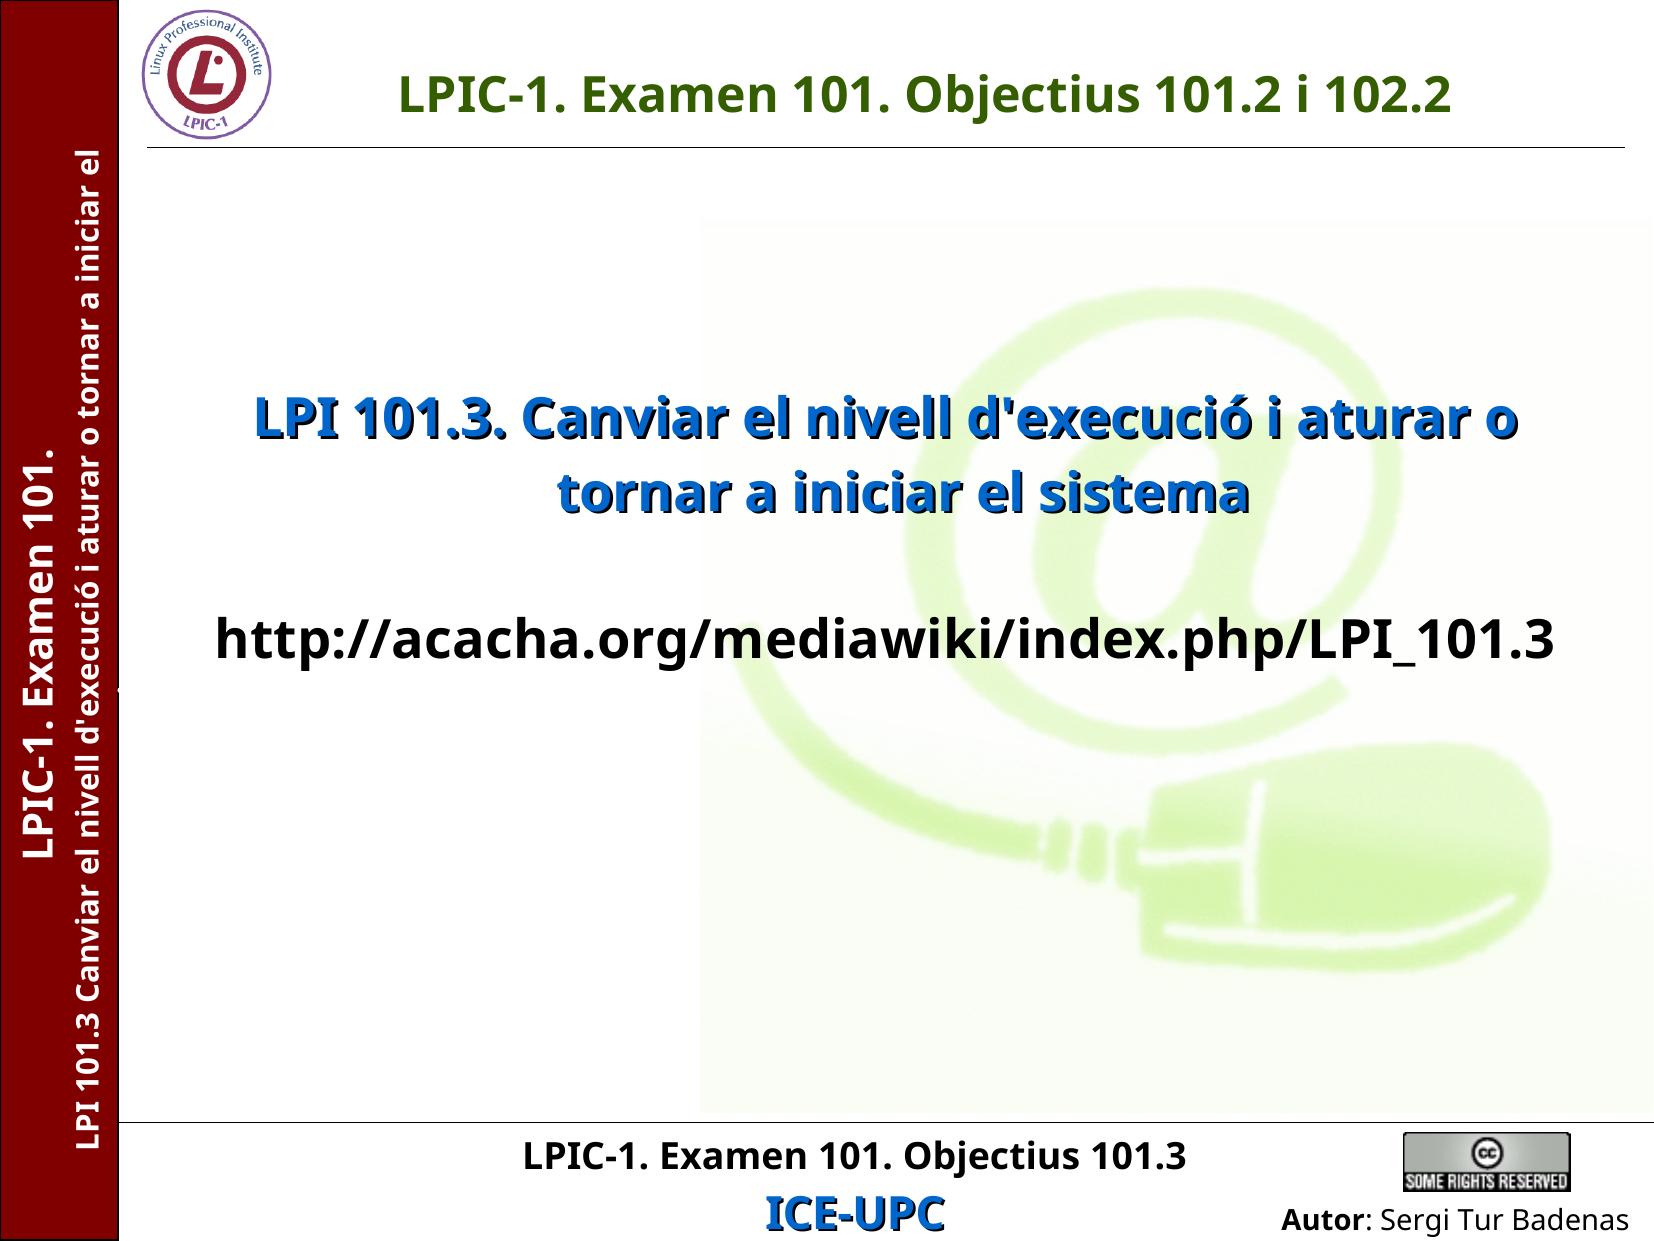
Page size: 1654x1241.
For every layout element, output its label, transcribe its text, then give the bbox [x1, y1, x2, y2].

picture [700, 217, 1654, 1113]
picture [1403, 1132, 1571, 1192]
picture [135, 5, 277, 142]
title LPIC-1. Examen 101. Objectius 101.2 i 102.2 [206, 43, 1643, 142]
subtitle LPI 101.3. Canviar el nivell d'execució i aturar o tornar a iniciar el sistema http://acacha.org/mediawiki/index.php/LPI_101.3 [124, 278, 1613, 1129]
